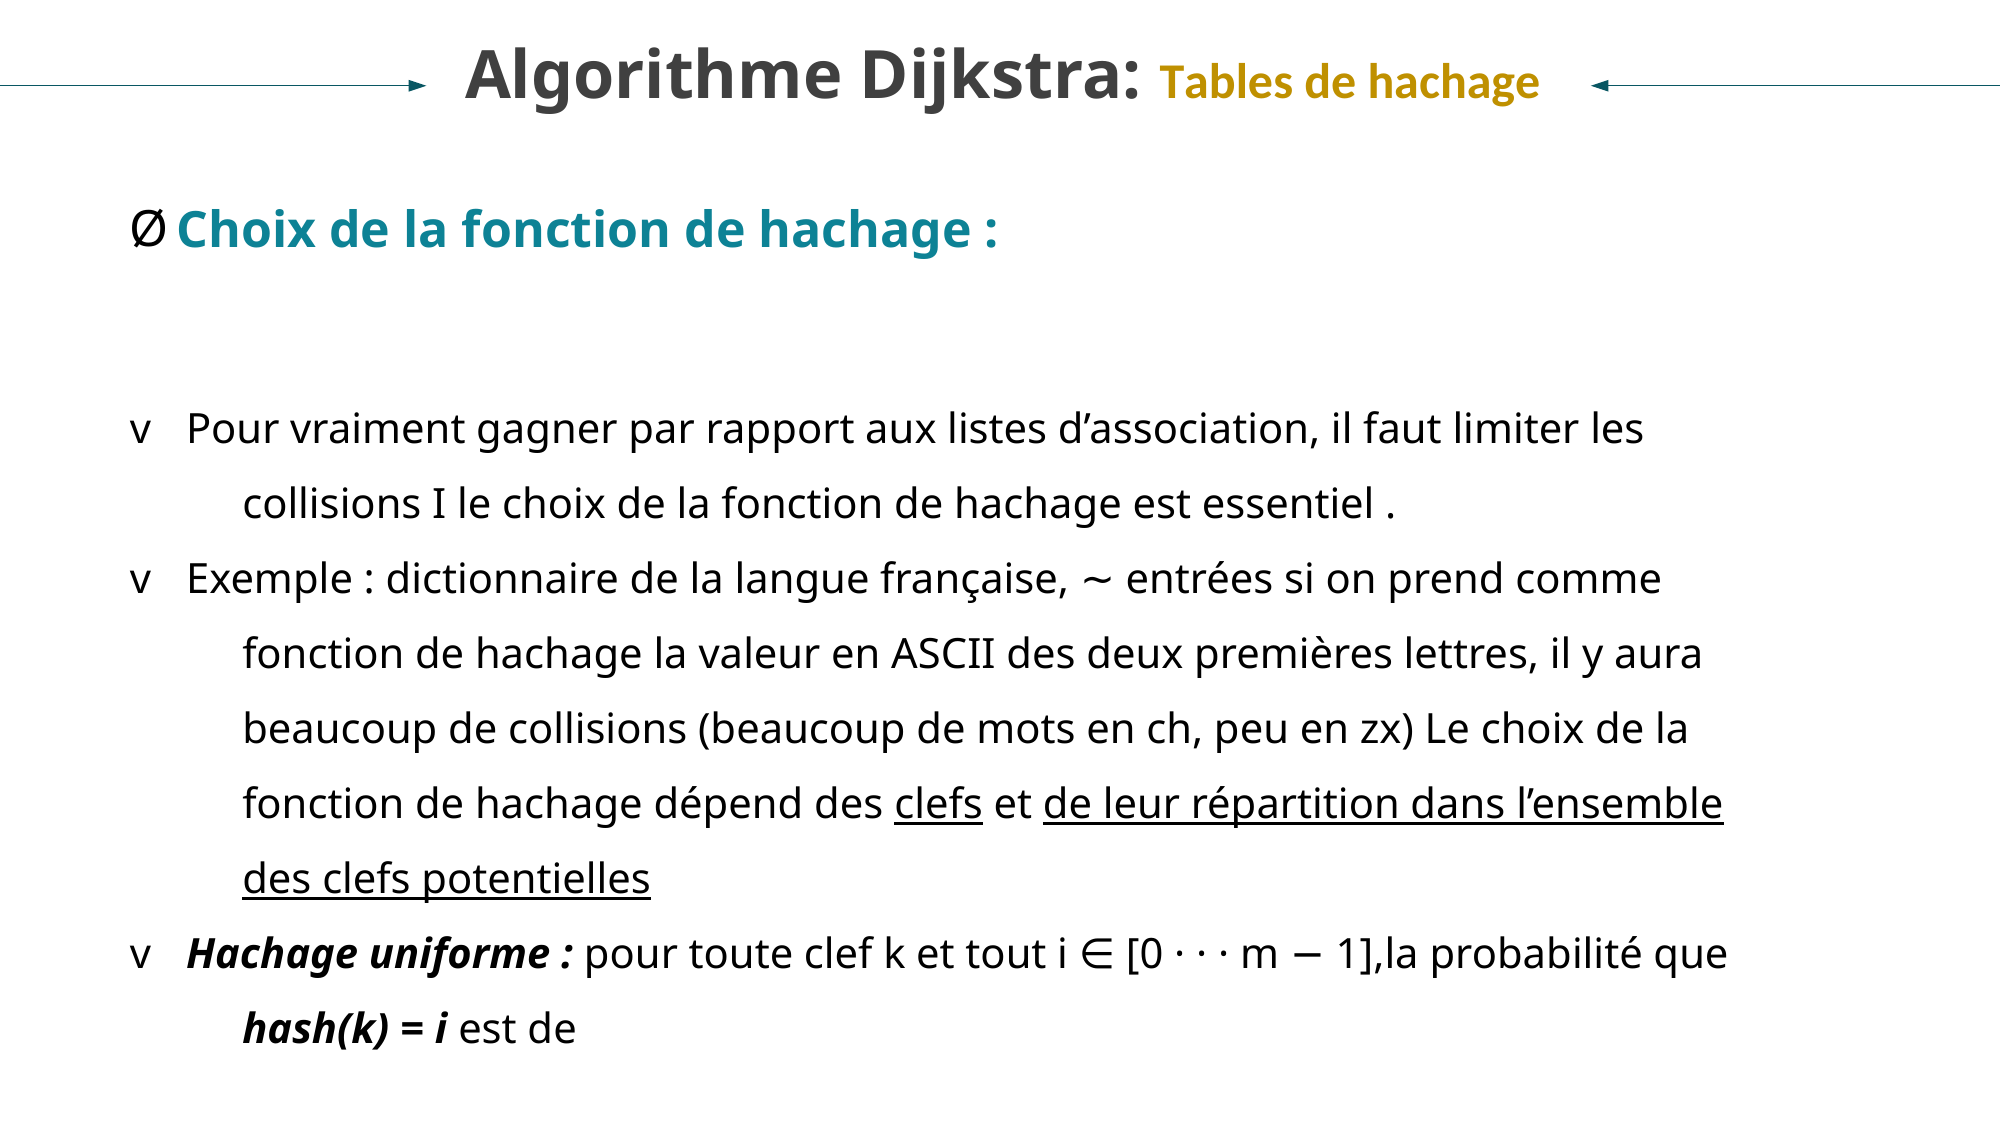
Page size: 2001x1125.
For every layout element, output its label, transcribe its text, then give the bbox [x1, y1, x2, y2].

text_box Pour vraiment gagner par rapport aux listes d’association, il faut limiter les collisions I le choix de la fonction de hachage est essentiel . Exemple : dictionnaire de la langue française, ∼ entrées si on prend comme fonction de hachage la valeur en ASCII des deux premières lettres, il y aura beaucoup de collisions (beaucoup de mots en ch, peu en zx) Le choix de la fonction de hachage dépend des clefs et de leur répartition dans l’ensemble des clefs potentielles Hachage uniforme : pour toute clef k et tout i ∈ [0 · · · m − 1],la probabilité que hash(k) = i est de [114, 369, 1817, 982]
text_box Choix de la fonction de hachage : [114, 189, 1560, 266]
text_box Algorithme Dijkstra: Tables de hachage [267, 41, 1750, 115]
